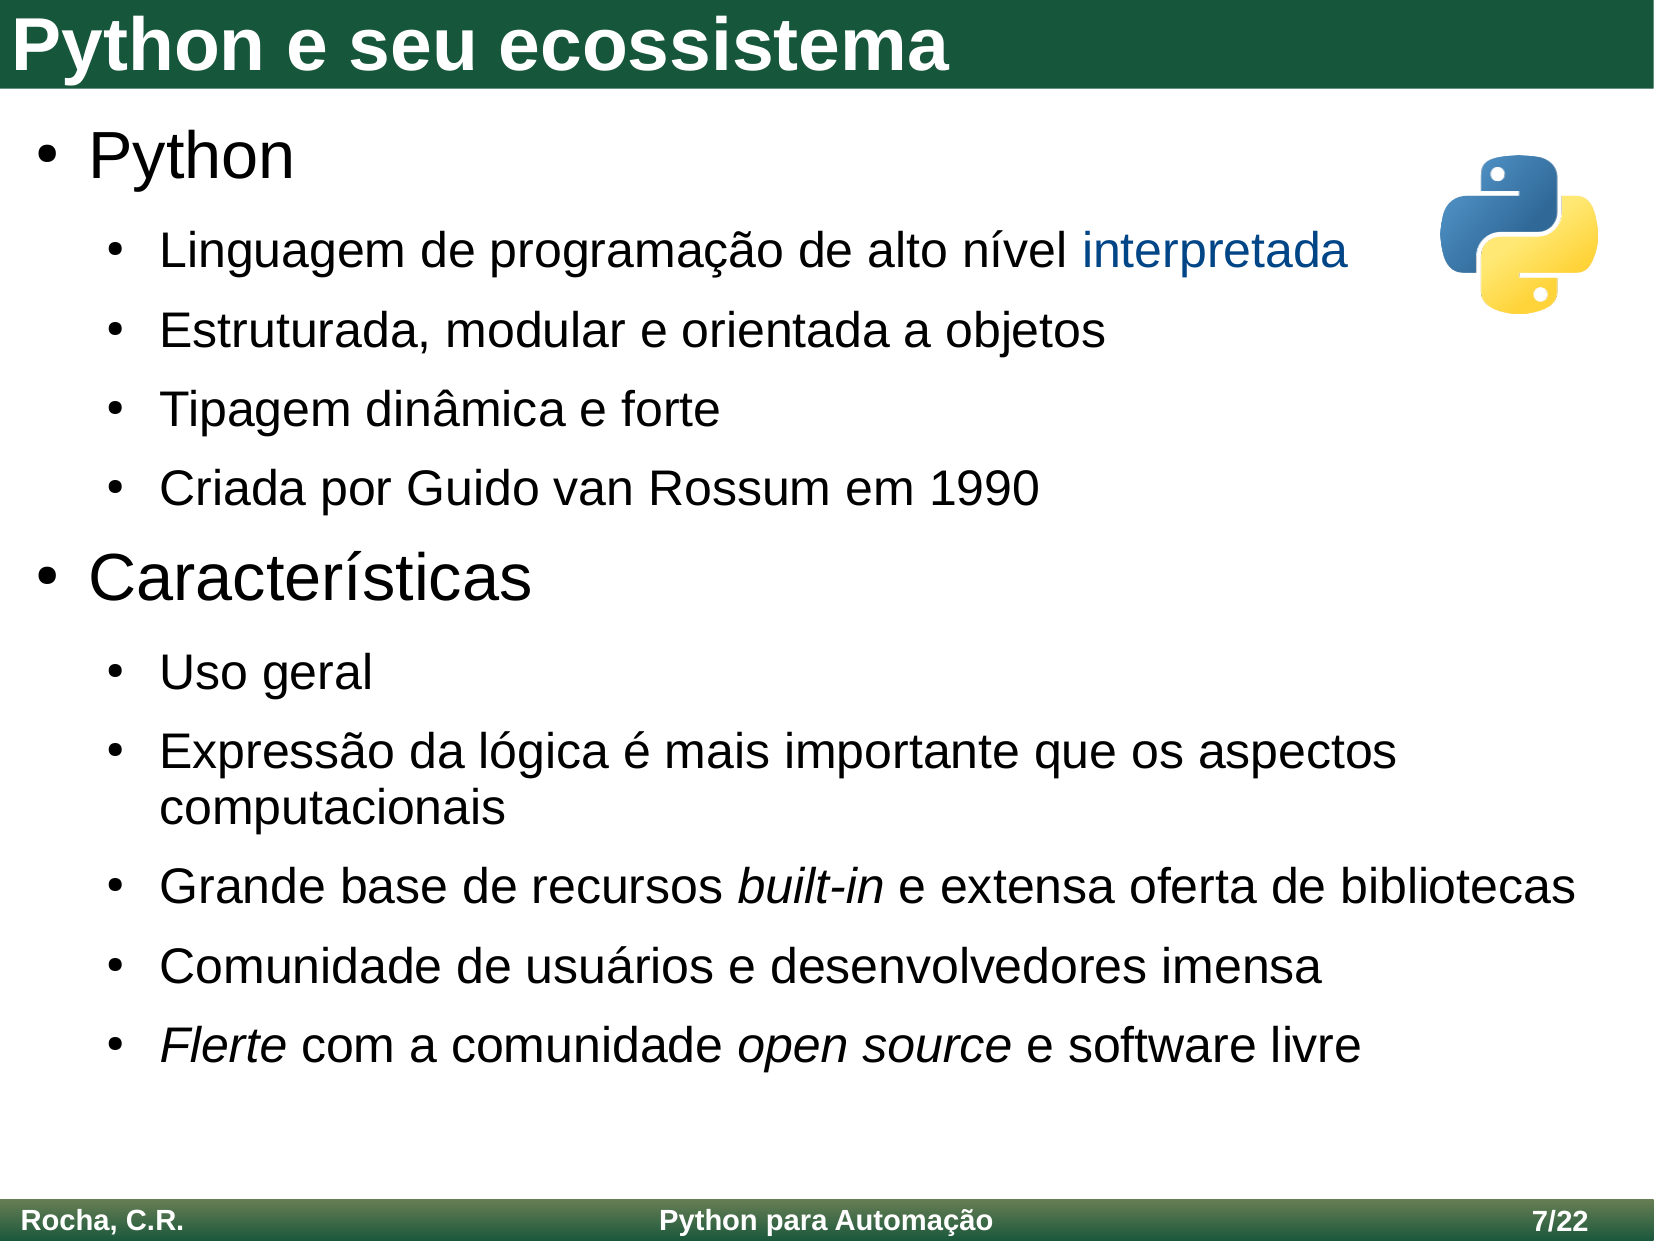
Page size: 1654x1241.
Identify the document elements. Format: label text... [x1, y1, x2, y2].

title Python e seu ecossistema [11, 0, 1625, 89]
picture [1440, 155, 1598, 314]
list Python Linguagem de programação de alto nível interpretada Estruturada, modular e orientada a objetos Tipagem dinâmica e forte Criada por Guido van Rossum em 1990 Características Uso geral Expressão da lógica é mais importante que os aspectos computacionais Grande base de recursos built-in e extensa oferta de bibliotecas Comunidade de usuários e desenvolvedores imensa Flerte com a comunidade open source e software livre [17, 118, 1625, 1152]
